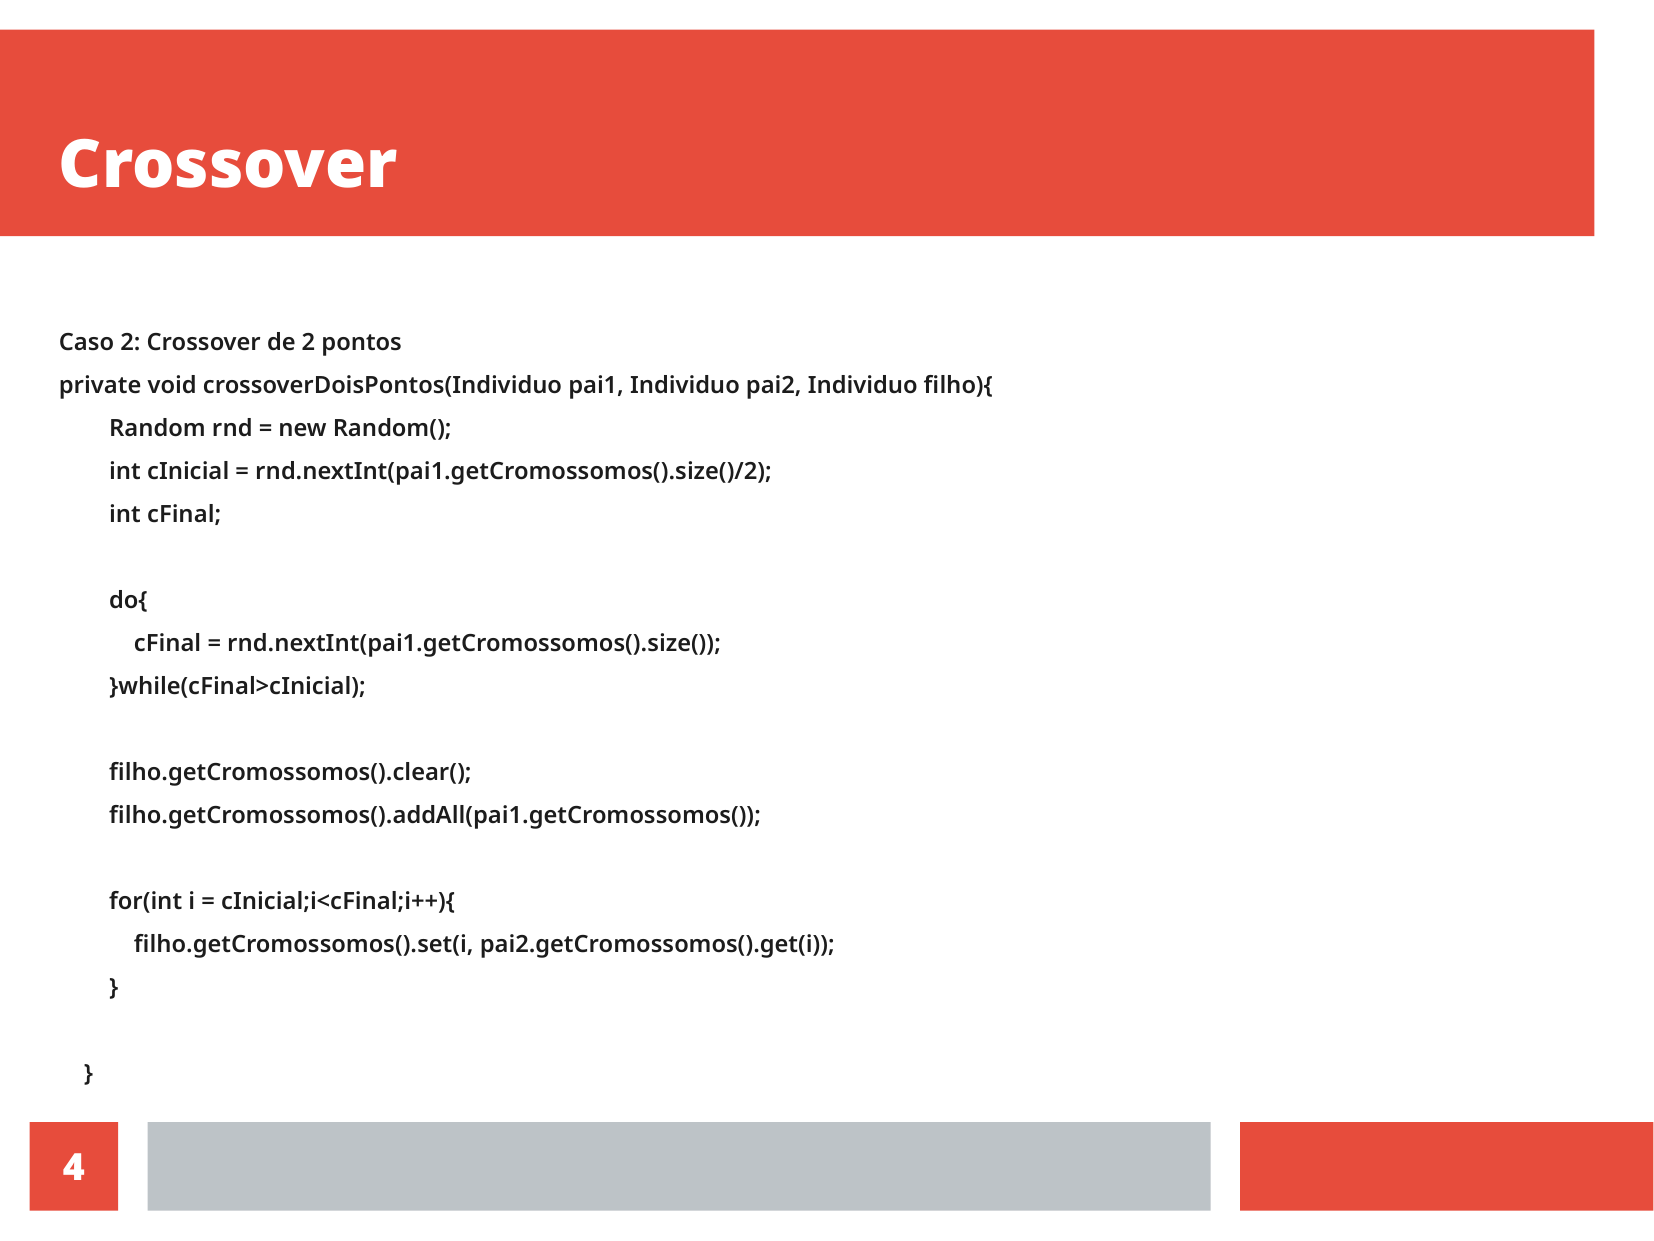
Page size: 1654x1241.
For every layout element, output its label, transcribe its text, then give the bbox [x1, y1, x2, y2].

title Crossover [59, 59, 1595, 207]
list Caso 2: Crossover de 2 pontos private void crossoverDoisPontos(Individuo pai1, Individuo pai2, Individuo filho){ Random rnd = new Random(); int cInicial = rnd.nextInt(pai1.getCromossomos().size()/2); int cFinal; do{ cFinal = rnd.nextInt(pai1.getCromossomos().size()); }while(cFinal>cInicial); filho.getCromossomos().clear(); filho.getCromossomos().addAll(pai1.getCromossomos()); for(int i = cInicial;i<cFinal;i++){ filho.getCromossomos().set(i, pai2.getCromossomos().get(i)); } } [59, 324, 1565, 1093]
